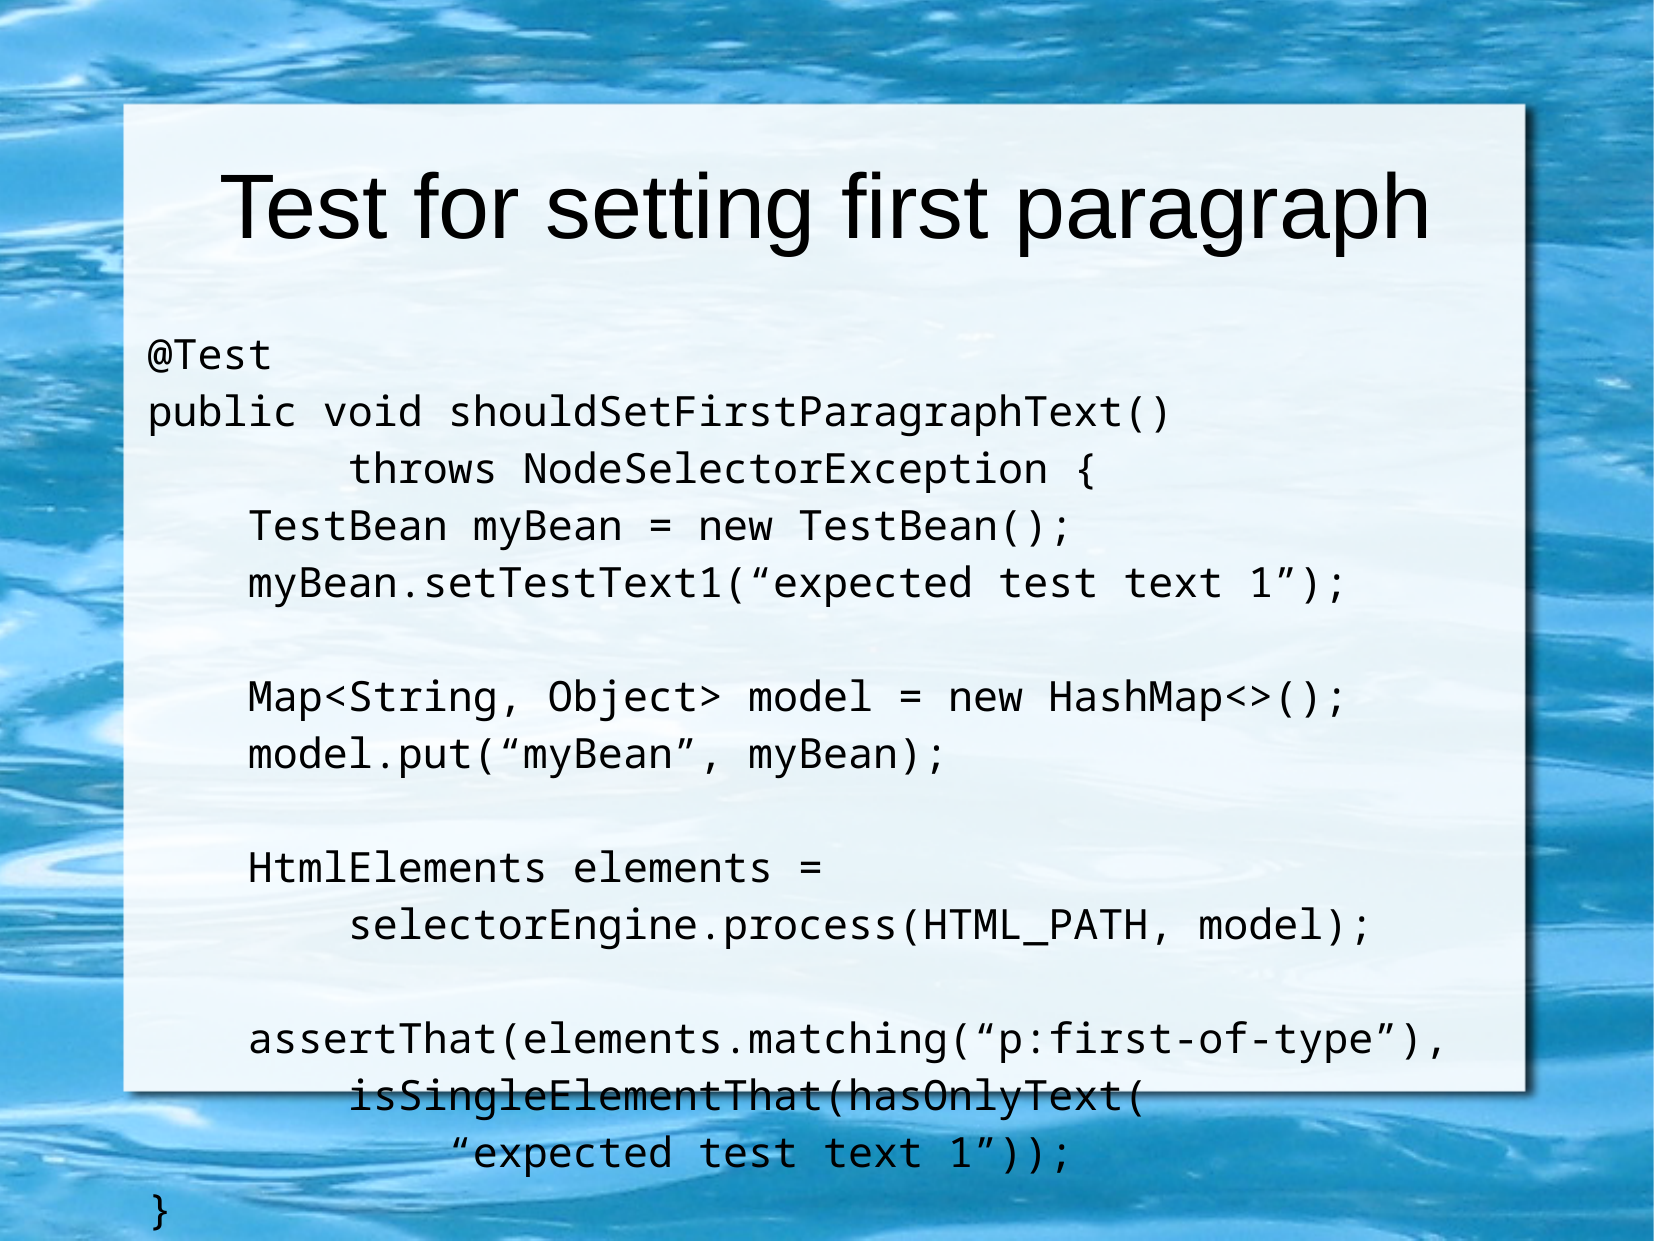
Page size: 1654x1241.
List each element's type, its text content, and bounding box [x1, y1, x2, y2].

picture [0, 0, 1654, 1241]
list @Test public void shouldSetFirstParagraphText() throws NodeSelectorException { TestBean myBean = new TestBean(); myBean.setTestText1(“expected test text 1”); Map<String, Object> model = new HashMap<>(); model.put(“myBean”, myBean); HtmlElements elements = selectorEngine.process(HTML_PATH, model); assertThat(elements.matching(“p:first-of-type”), isSingleElementThat(hasOnlyText( “expected test text 1”)); } [147, 324, 1506, 1063]
title Test for setting first paragraph [147, 118, 1506, 296]
